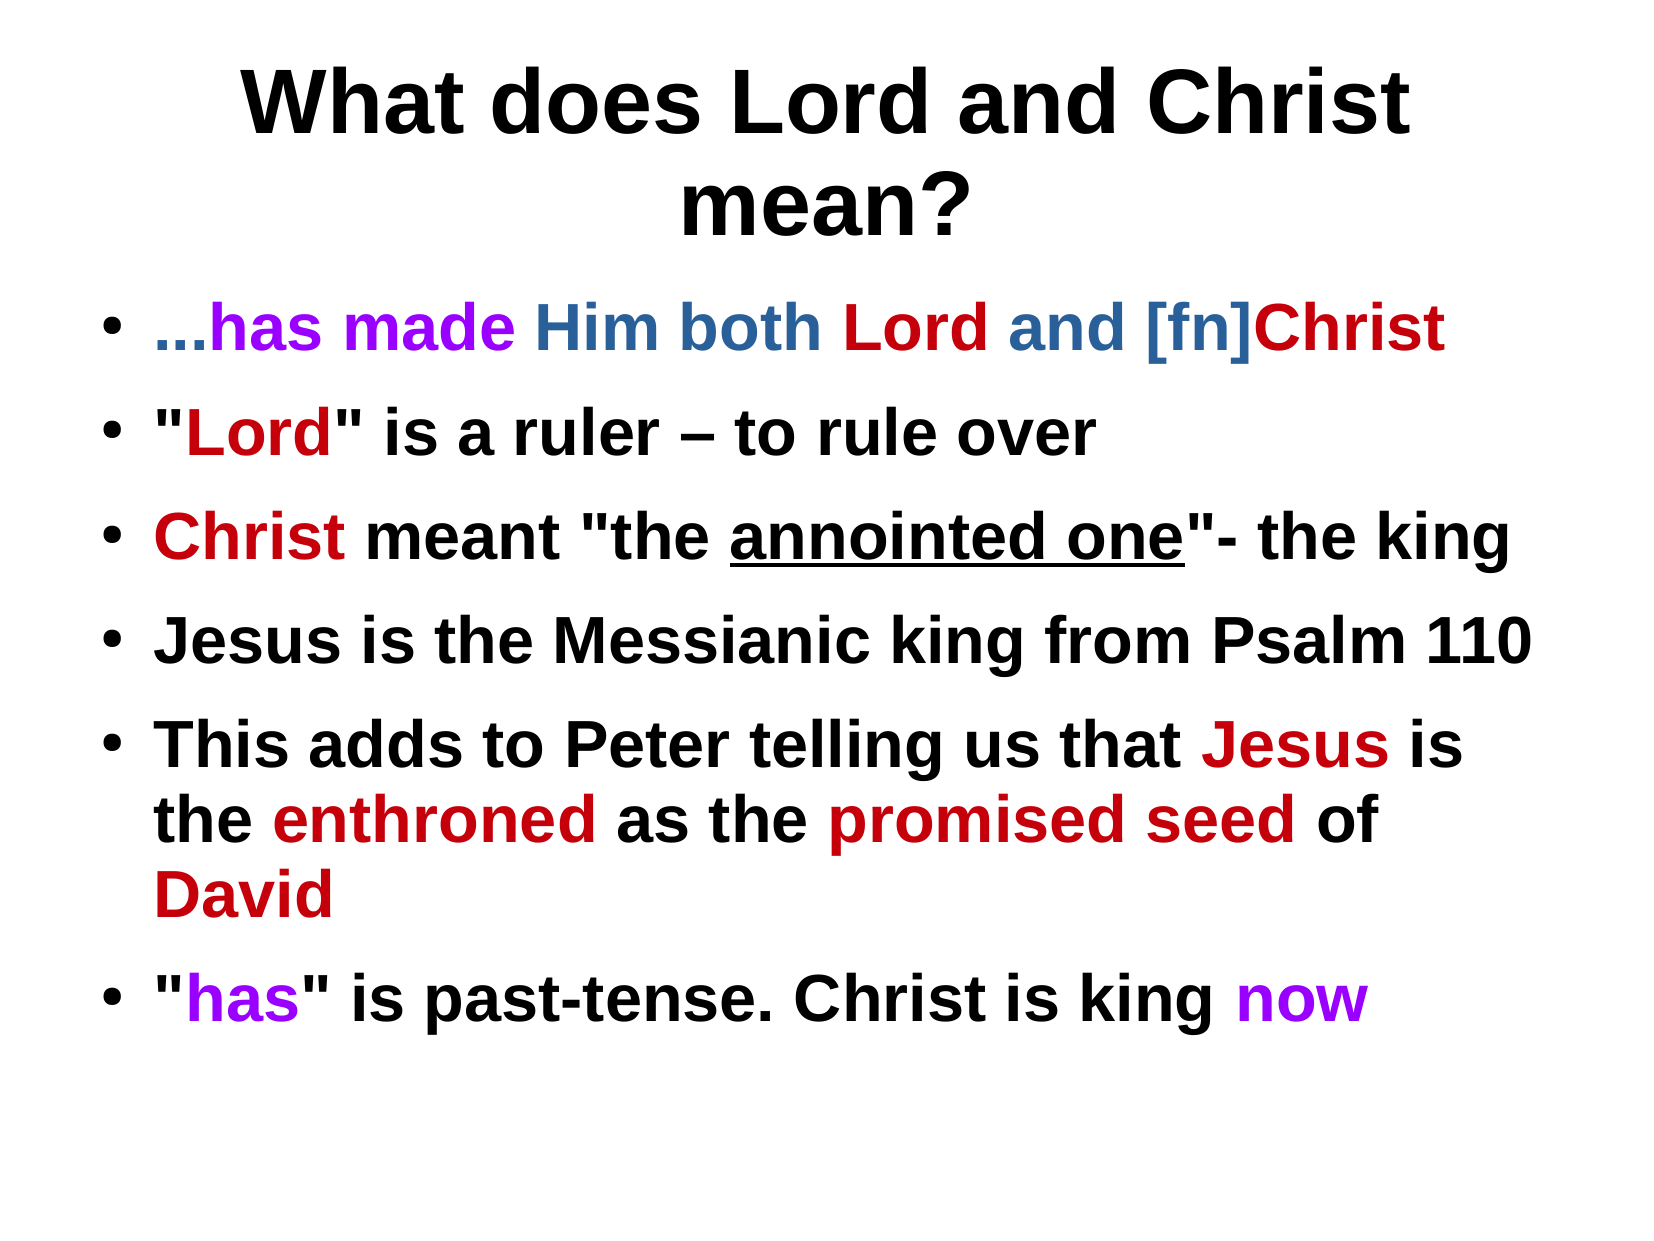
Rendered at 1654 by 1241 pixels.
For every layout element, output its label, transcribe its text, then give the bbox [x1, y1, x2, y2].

title What does Lord and Christ mean? [82, 49, 1571, 257]
list ...has made Him both Lord and [fn]Christ "Lord" is a ruler – to rule over Christ meant "the annointed one"- the king Jesus is the Messianic king from Psalm 110 This adds to Peter telling us that Jesus is the enthroned as the promised seed of David "has" is past-tense. Christ is king now [82, 290, 1571, 1216]
